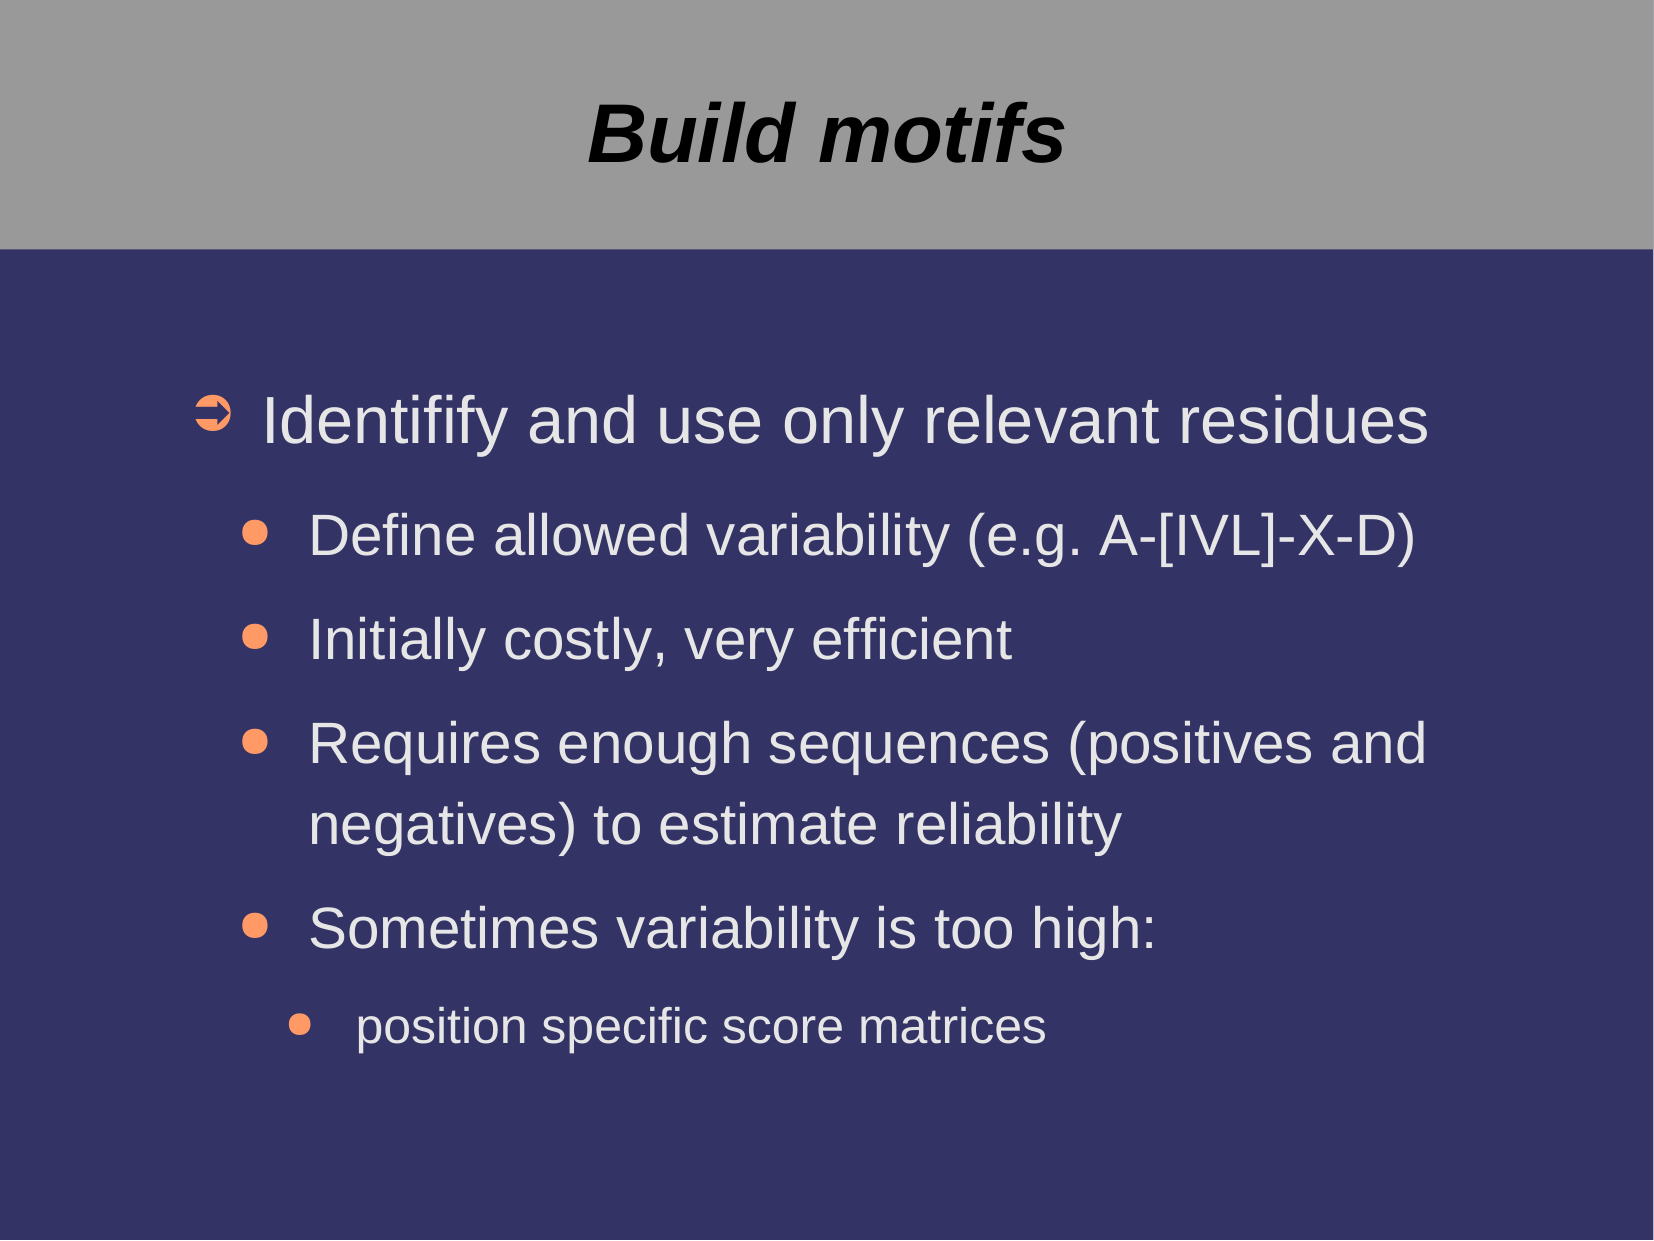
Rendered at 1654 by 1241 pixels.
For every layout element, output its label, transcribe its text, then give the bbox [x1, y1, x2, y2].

list Identifify and use only relevant residues Define allowed variability (e.g. A-[IVL]-X-D) Initially costly, very efficient Requires enough sequences (positives and negatives) to estimate reliability Sometimes variability is too high: position specific score matrices [178, 364, 1570, 1195]
title Build motifs [121, 19, 1534, 227]
